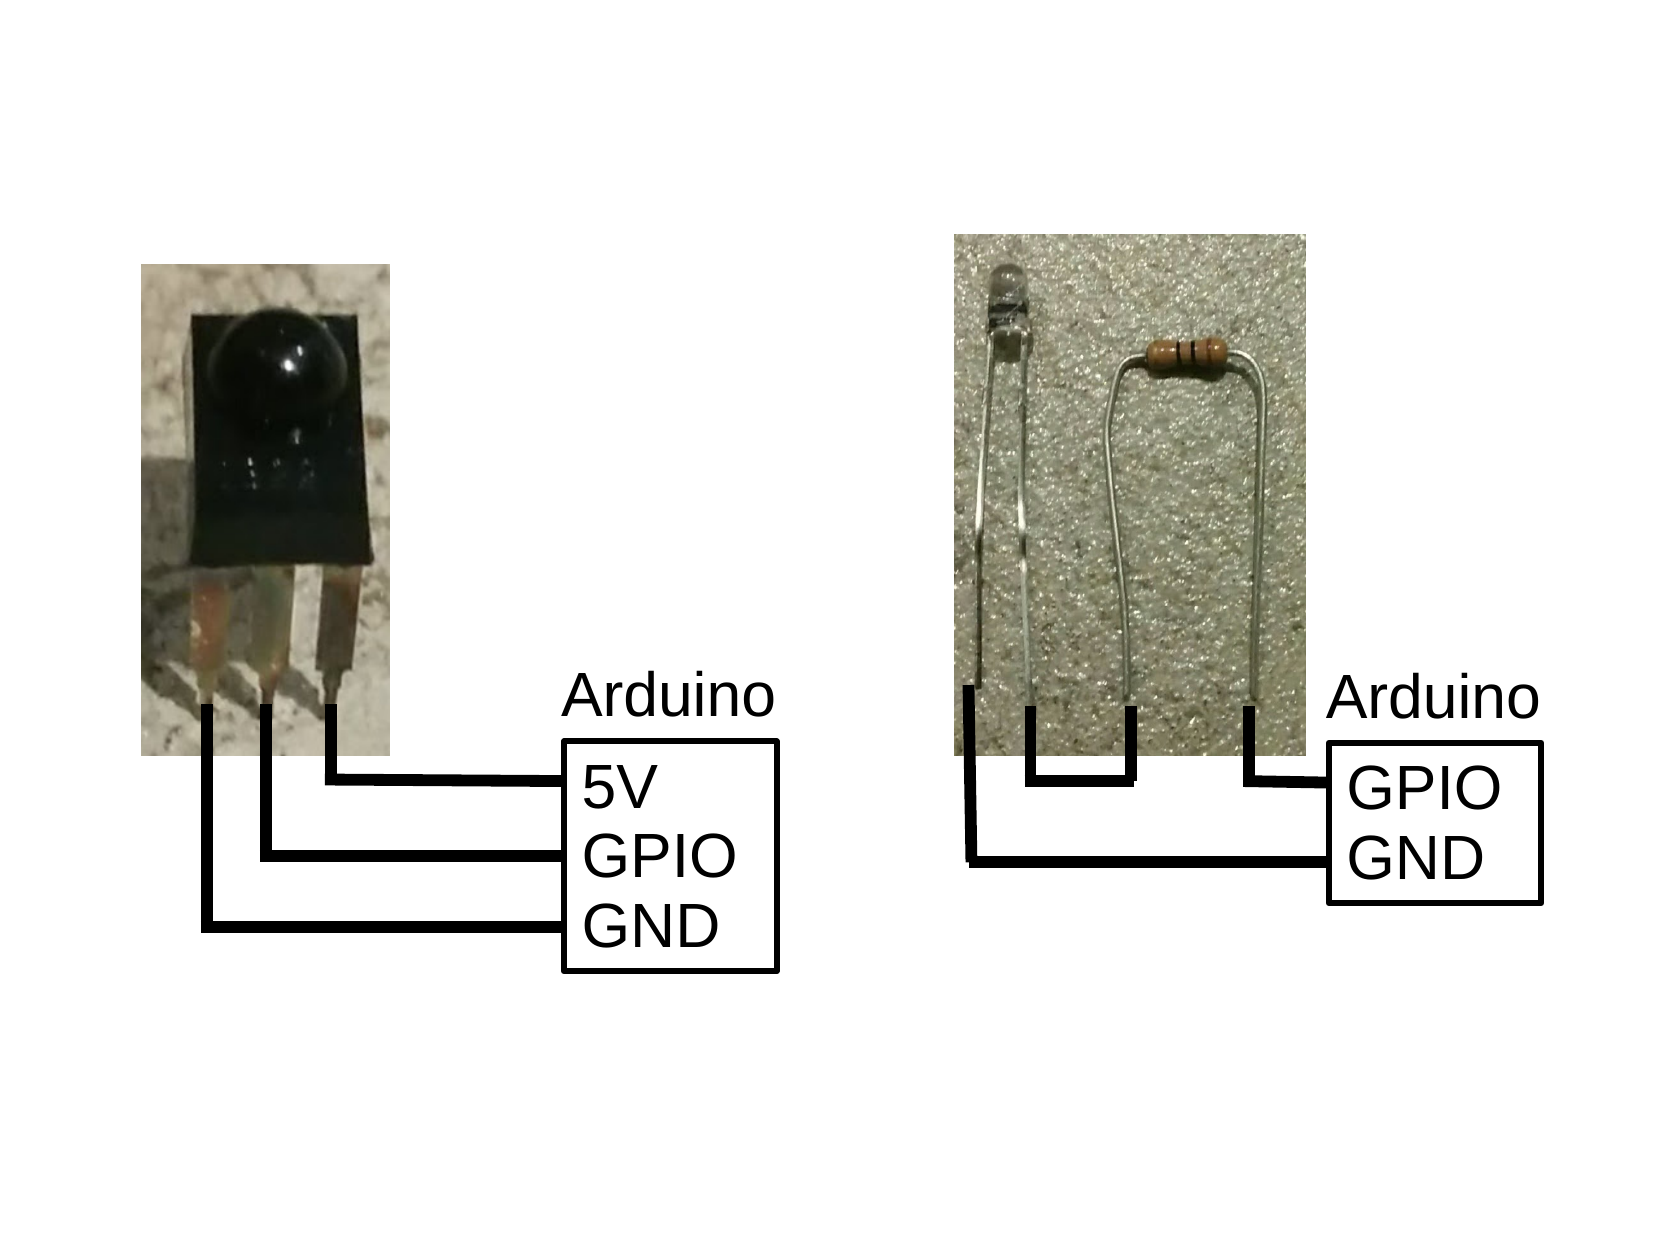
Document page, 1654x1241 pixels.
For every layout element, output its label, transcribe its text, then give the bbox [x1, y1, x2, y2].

text_box 5V GPIO GND [563, 752, 777, 972]
picture [141, 264, 390, 756]
text_box Arduino [546, 652, 818, 752]
picture [954, 234, 1306, 756]
text_box Arduino [1311, 654, 1583, 754]
text_box GPIO GND [1328, 754, 1542, 904]
